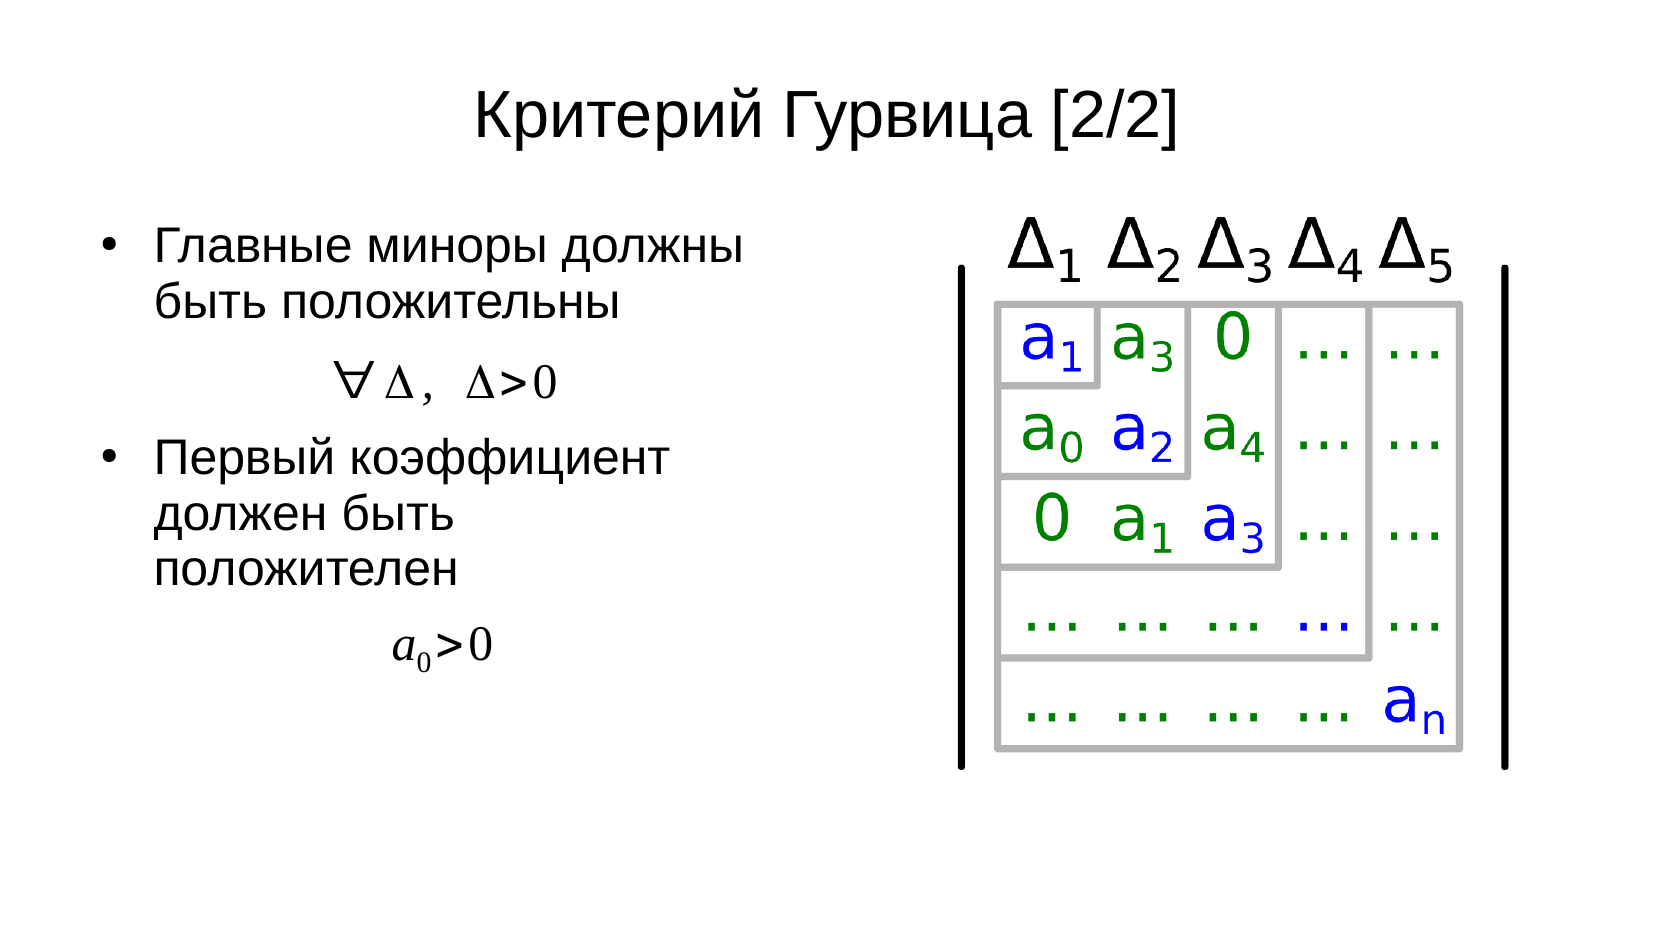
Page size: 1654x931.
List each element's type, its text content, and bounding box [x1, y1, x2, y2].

list Главные миноры должны быть положительны Первый коэффициент должен быть положителен [82, 217, 768, 758]
chart [383, 616, 500, 680]
chart [324, 354, 565, 410]
title Критерий Гурвица [2/2] [82, 37, 1571, 193]
picture [780, 177, 1595, 857]
